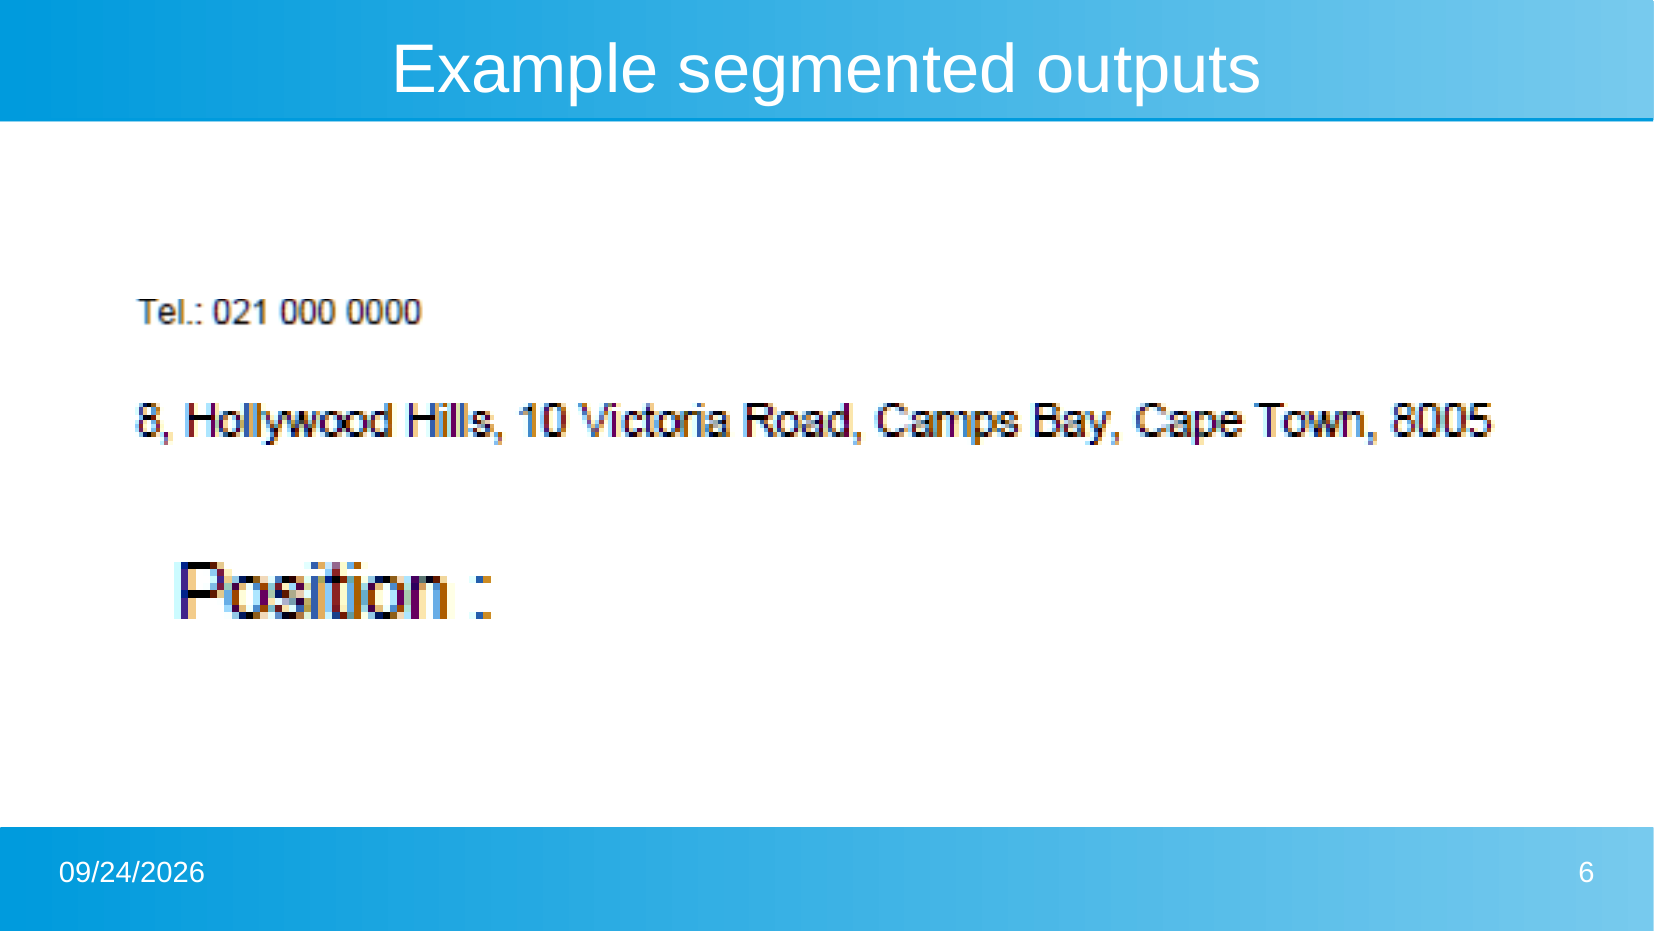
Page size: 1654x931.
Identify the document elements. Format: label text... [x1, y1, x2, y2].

picture [112, 299, 451, 328]
picture [97, 403, 1538, 451]
title Example segmented outputs [59, 29, 1595, 108]
picture [117, 562, 563, 627]
